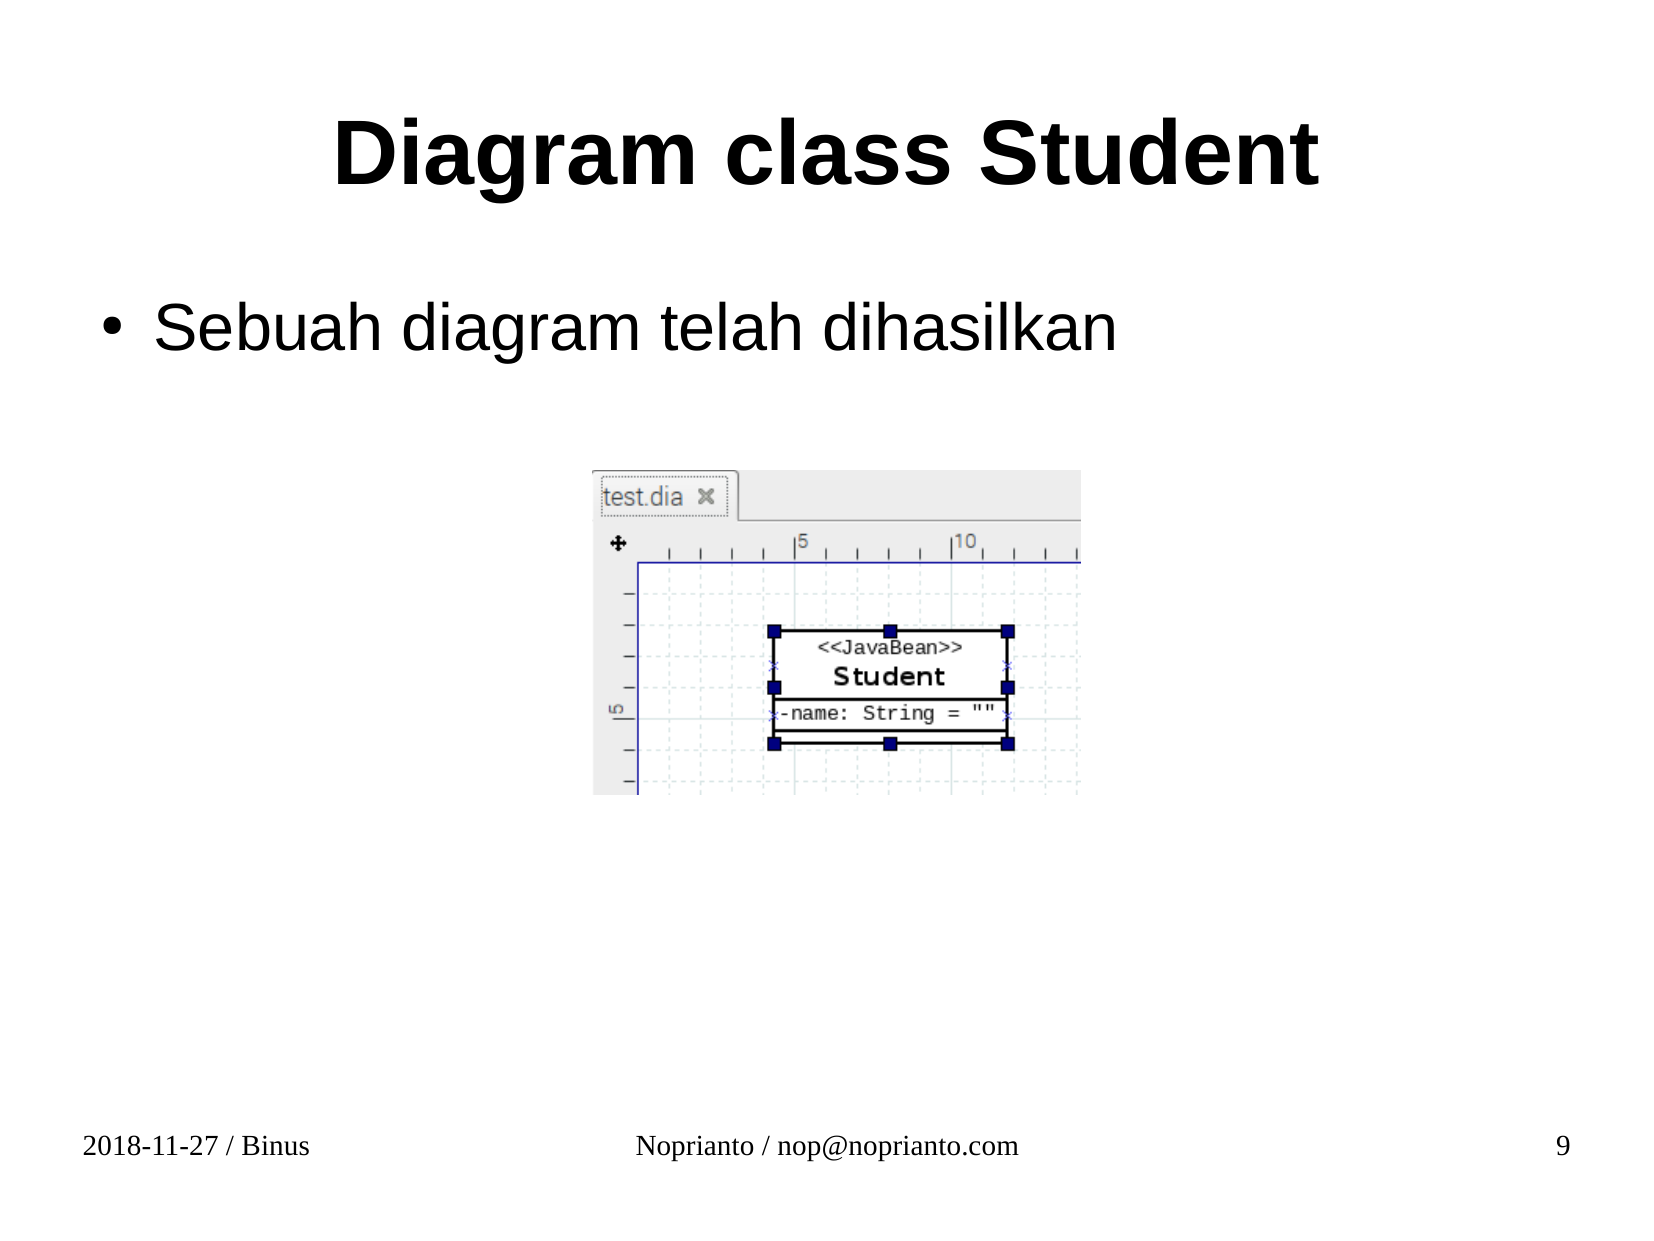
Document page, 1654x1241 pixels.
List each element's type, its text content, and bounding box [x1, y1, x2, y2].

title Diagram class Student [82, 49, 1571, 257]
list Sebuah diagram telah dihasilkan [82, 290, 1571, 1010]
picture [592, 470, 1081, 796]
